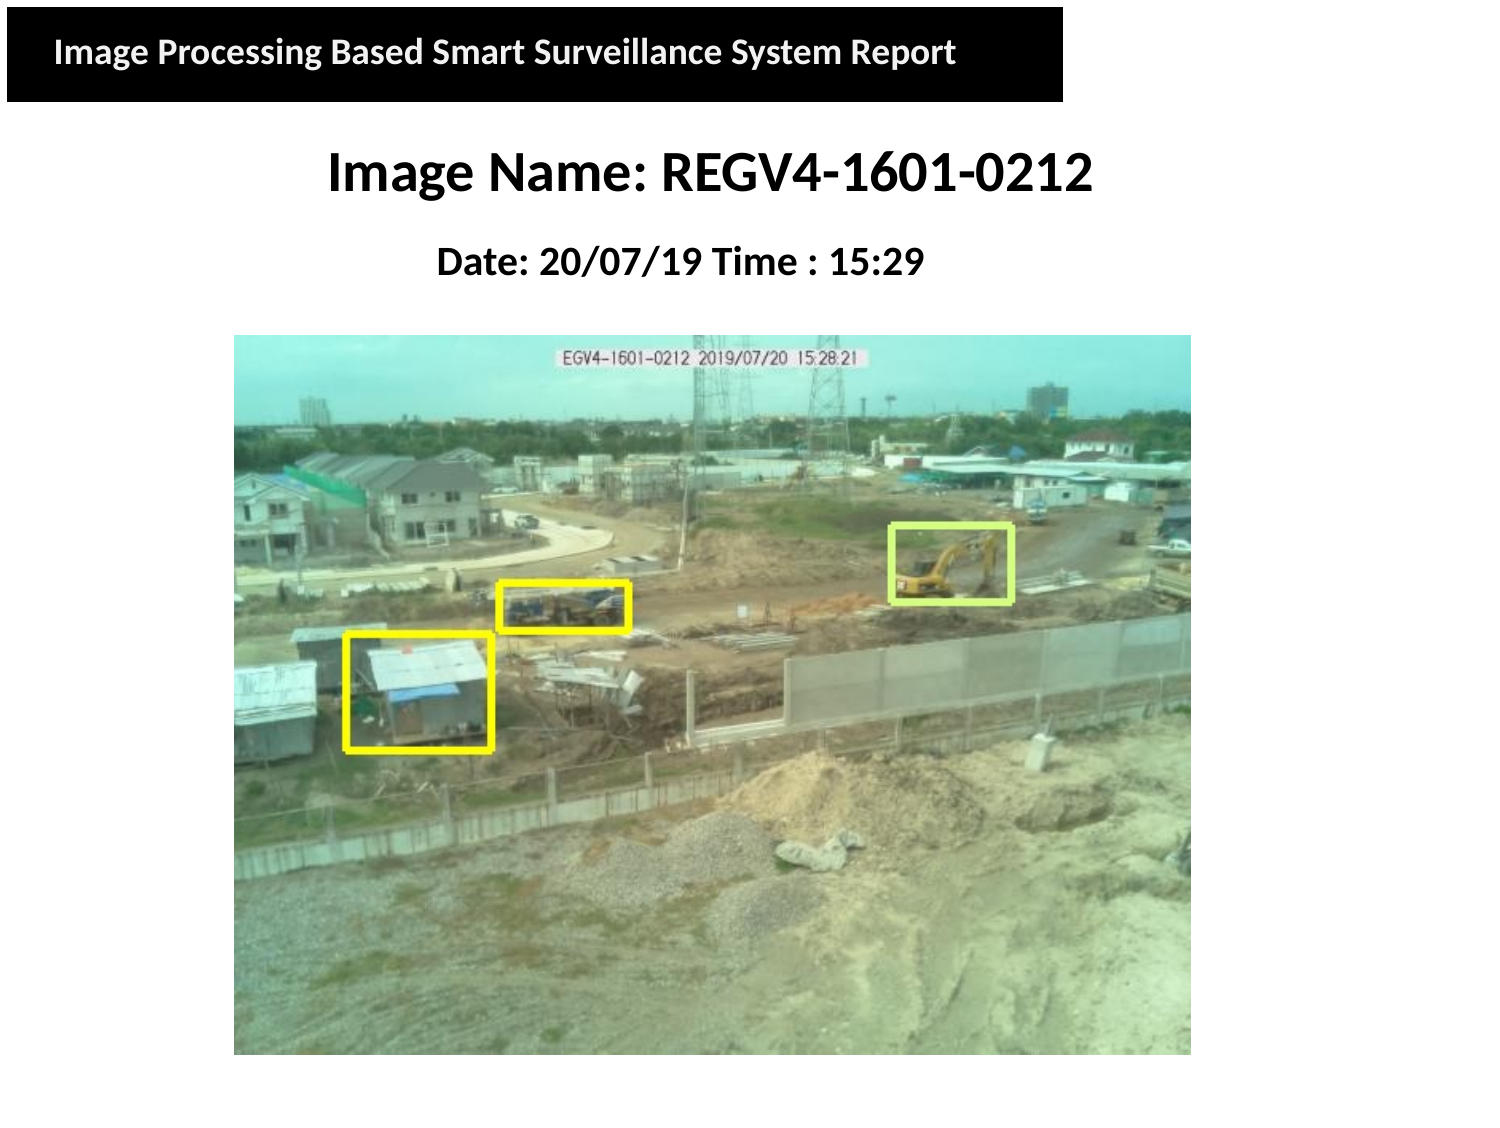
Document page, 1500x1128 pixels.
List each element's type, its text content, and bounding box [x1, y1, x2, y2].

text_box Date: 20/07/19 Time : 15:29 [421, 234, 1360, 547]
text_box Image Name: REGV4-1601-0212 [312, 140, 1251, 335]
picture [7, 7, 1063, 102]
picture [234, 335, 1191, 1055]
text_box Image Processing Based Smart Surveillance System Report [39, 23, 977, 180]
